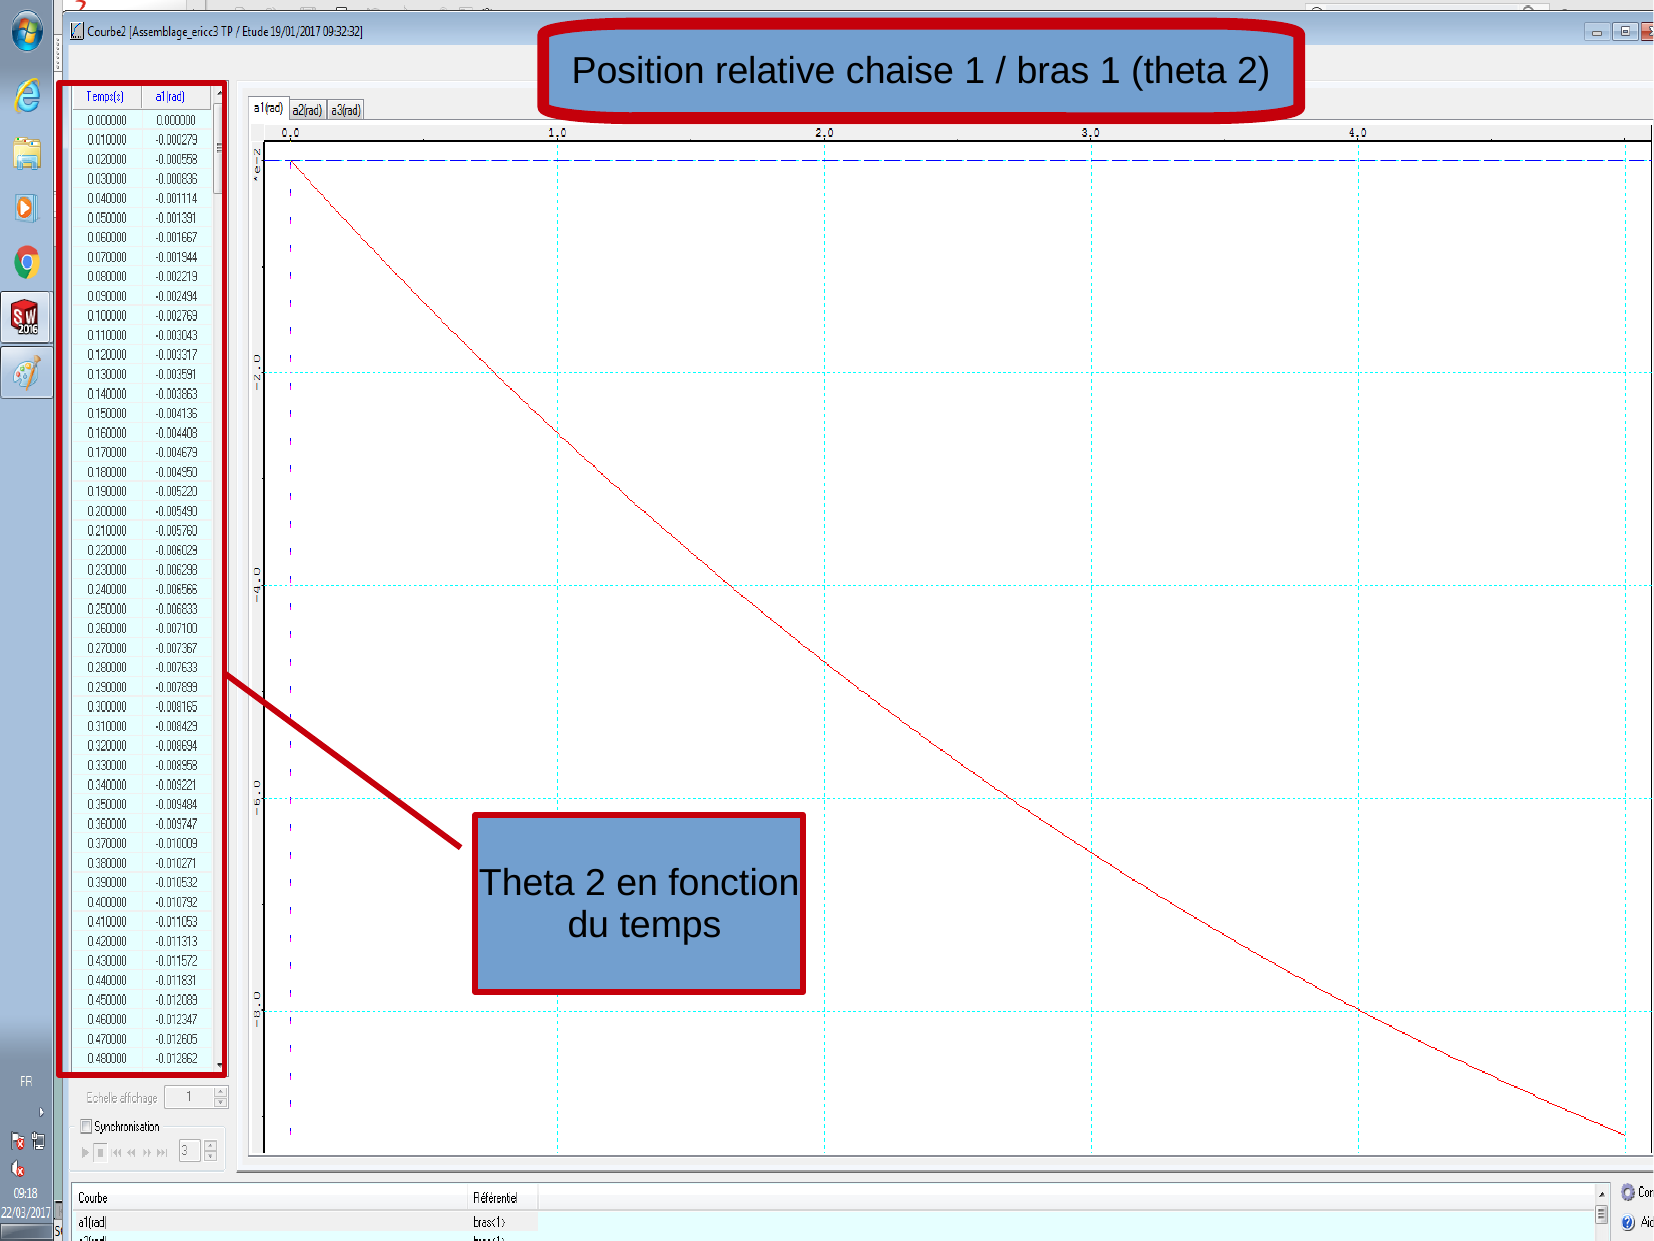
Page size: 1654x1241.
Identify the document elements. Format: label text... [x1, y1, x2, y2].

text_box Position relative chaise 1 / bras 1 (theta 2) [543, 23, 1300, 119]
text_box Theta 2 en fonction du temps [475, 815, 803, 992]
picture [0, 0, 1654, 1241]
